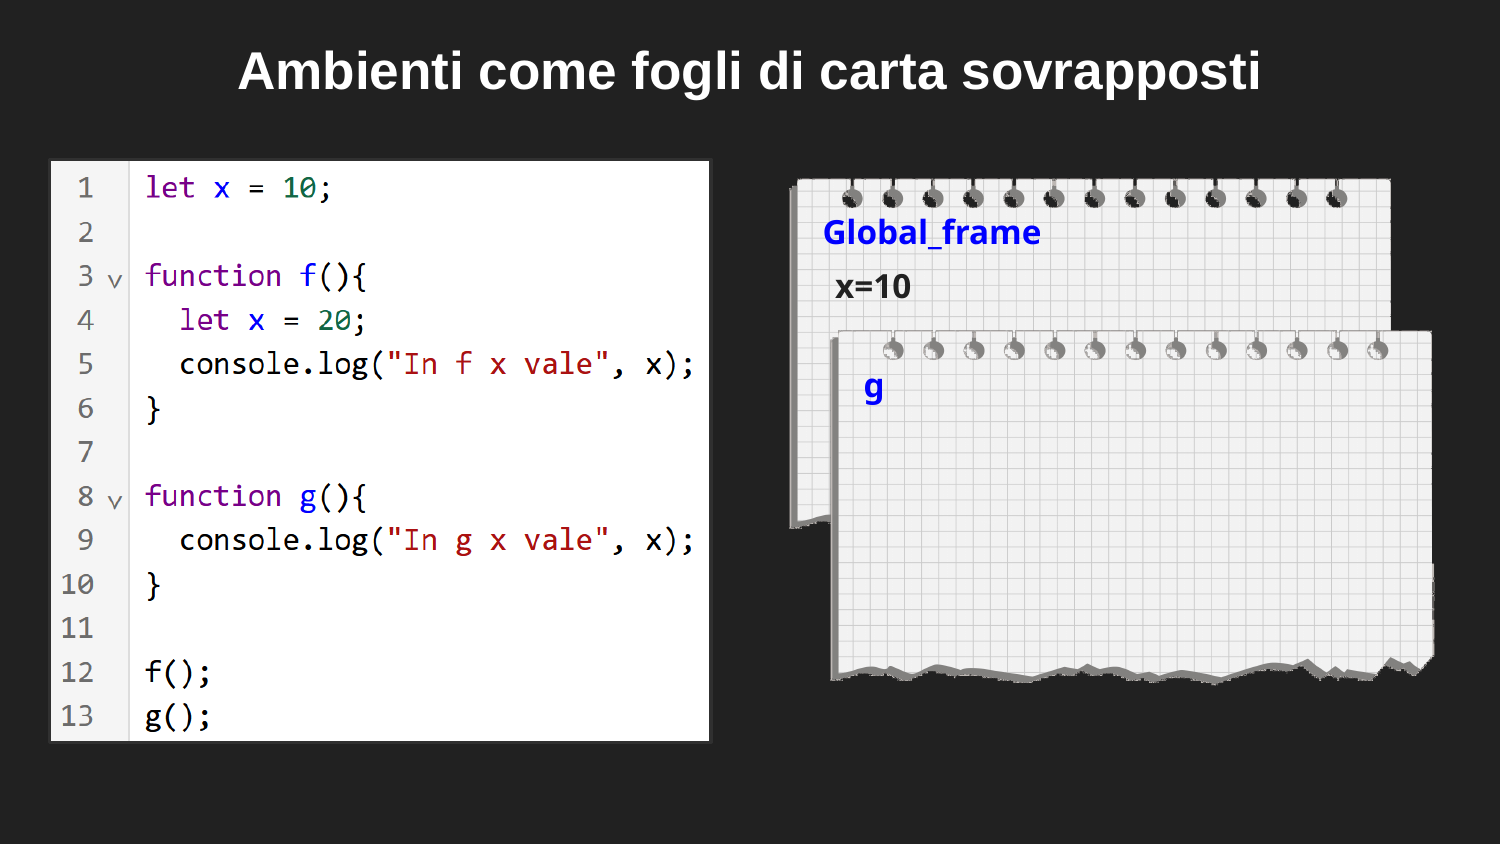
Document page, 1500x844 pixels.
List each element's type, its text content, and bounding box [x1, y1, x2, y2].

picture [779, 173, 1449, 691]
text_box g [848, 364, 1193, 419]
text_box x=10 [820, 266, 1164, 321]
text_box Global_frame [807, 211, 1151, 267]
title Ambienti come fogli di carta sovrapposti [51, 21, 1449, 116]
picture [51, 160, 710, 741]
